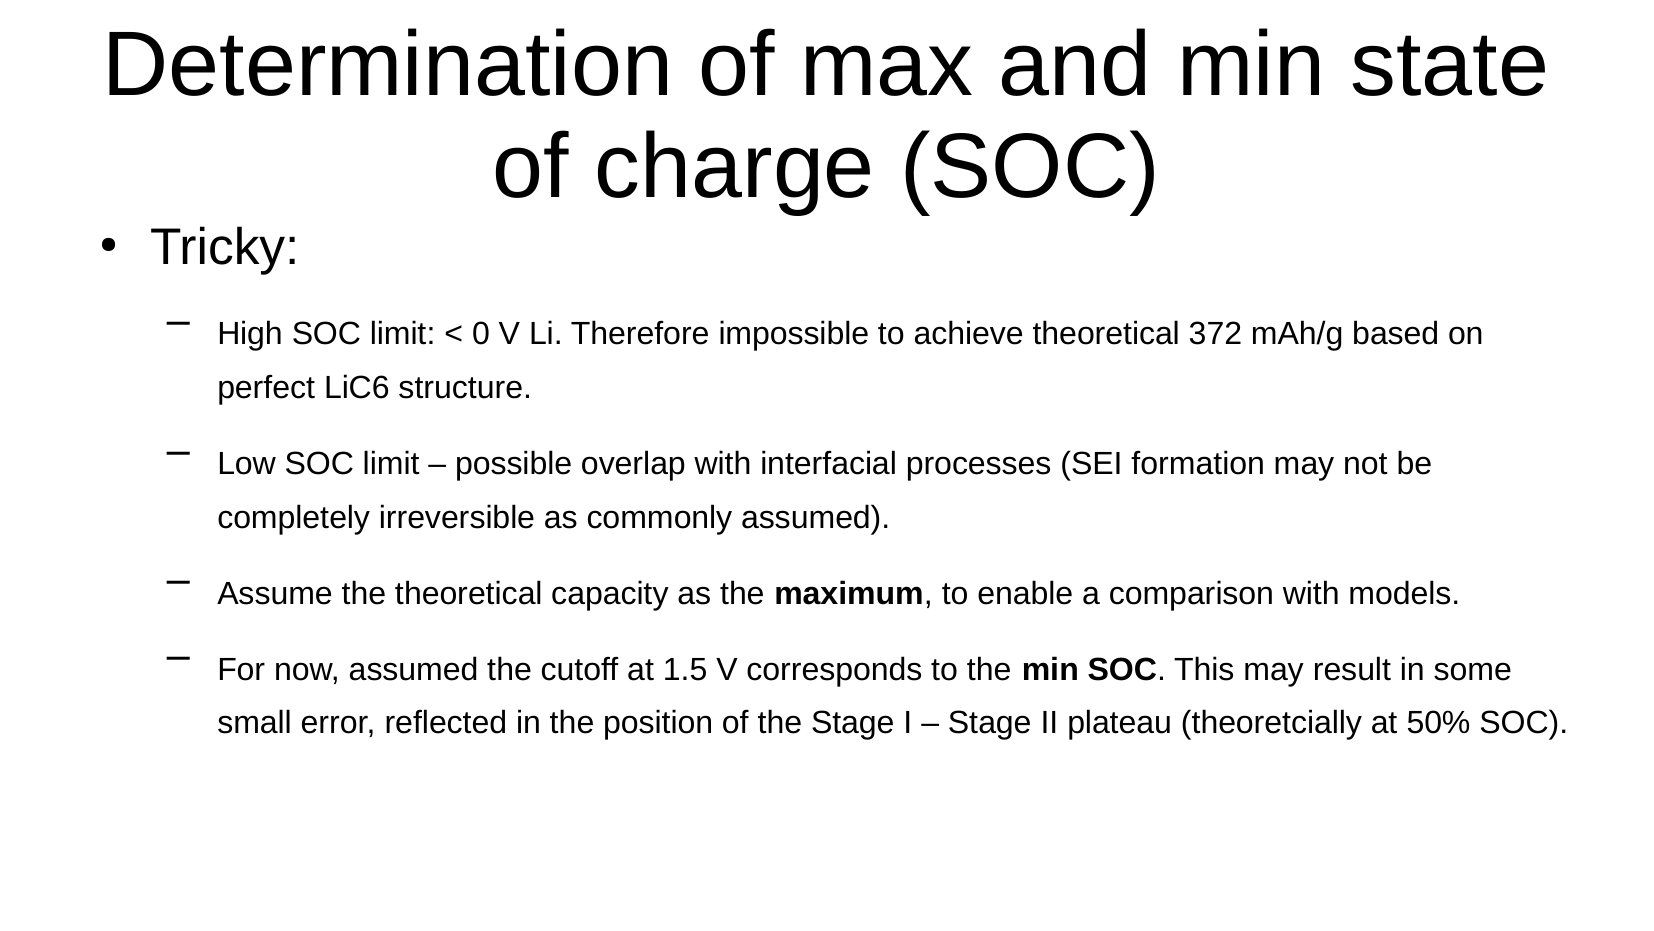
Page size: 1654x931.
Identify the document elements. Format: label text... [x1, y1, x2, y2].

title Determination of max and min state of charge (SOC) [82, 12, 1571, 217]
list Tricky: High SOC limit: < 0 V Li. Therefore impossible to achieve theoretical 372 mAh/g based on perfect LiC6 structure. Low SOC limit – possible overlap with interfacial processes (SEI formation may not be completely irreversible as commonly assumed). Assume the theoretical capacity as the maximum, to enable a comparison with models. For now, assumed the cutoff at 1.5 V corresponds to the min SOC. This may result in some small error, reflected in the position of the Stage I – Stage II plateau (theoretcially at 50% SOC). [82, 217, 1571, 758]
